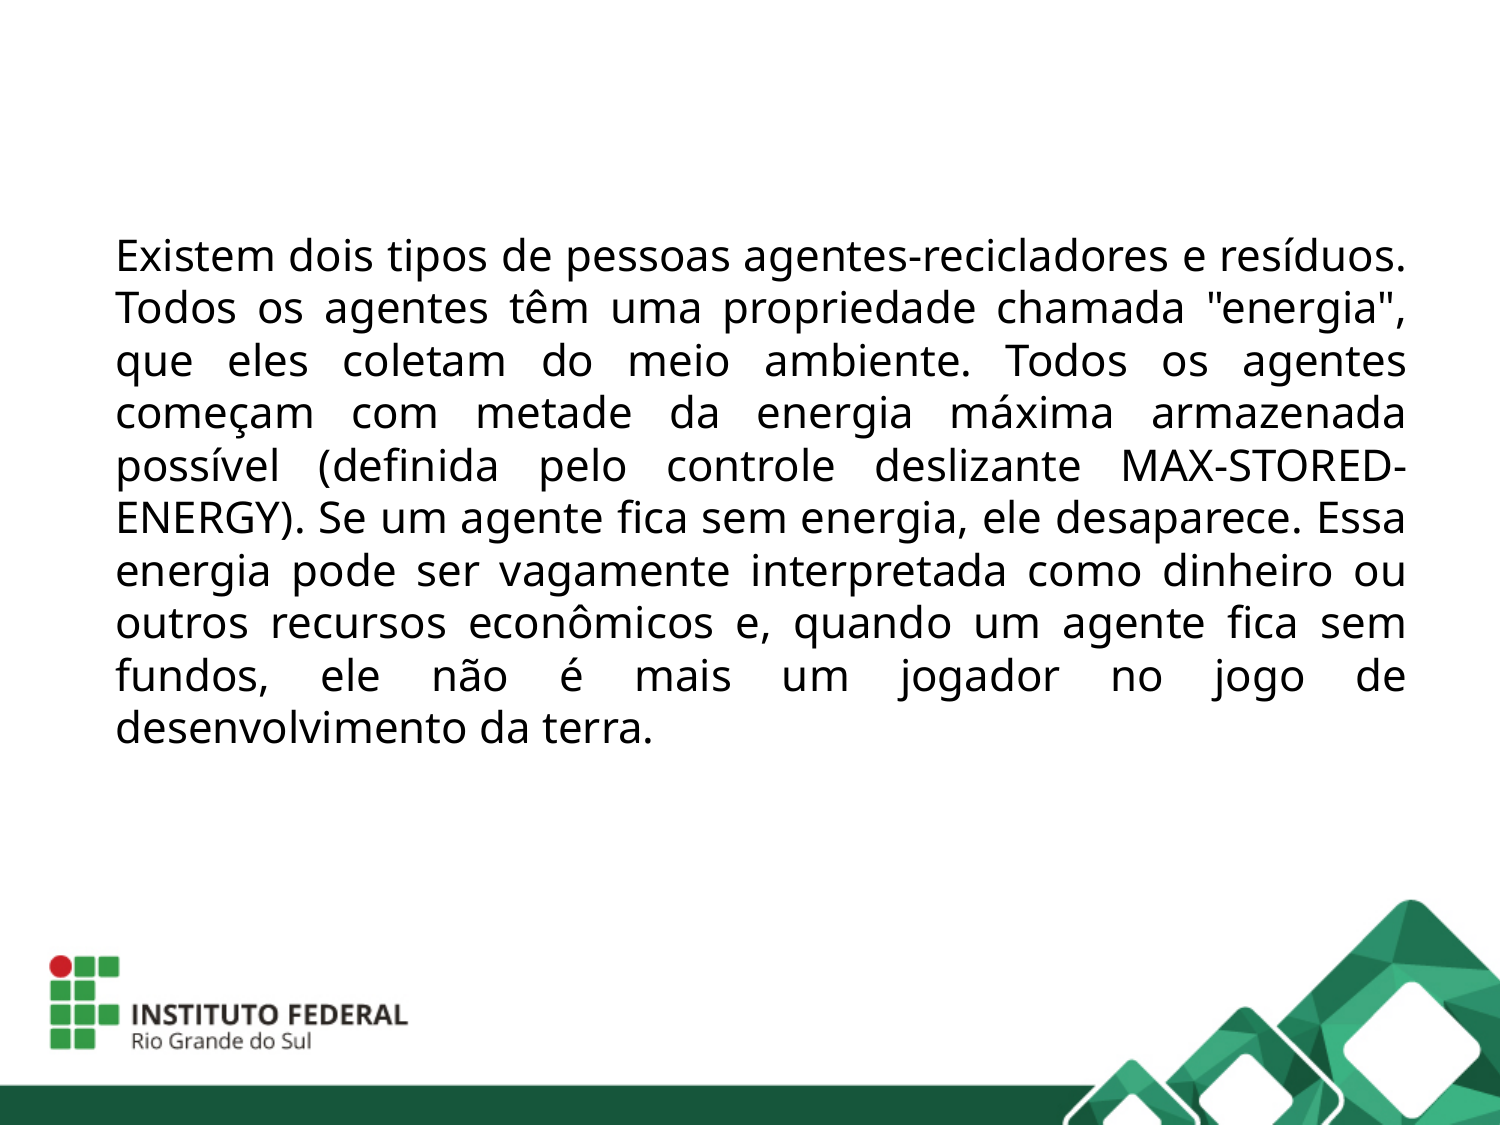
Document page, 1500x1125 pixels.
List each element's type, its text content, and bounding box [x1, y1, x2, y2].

text_box Existem dois tipos de pessoas agentes-recicladores e resíduos. Todos os agentes têm uma propriedade chamada "energia", que eles coletam do meio ambiente. Todos os agentes começam com metade da energia máxima armazenada possível (definida pelo controle deslizante MAX-STORED-ENERGY). Se um agente fica sem energia, ele desaparece. Essa energia pode ser vagamente interpretada como dinheiro ou outros recursos econômicos e, quando um agente fica sem fundos, ele não é mais um jogador no jogo de desenvolvimento da terra. [100, 220, 1424, 813]
picture [0, 0, 1500, 1125]
